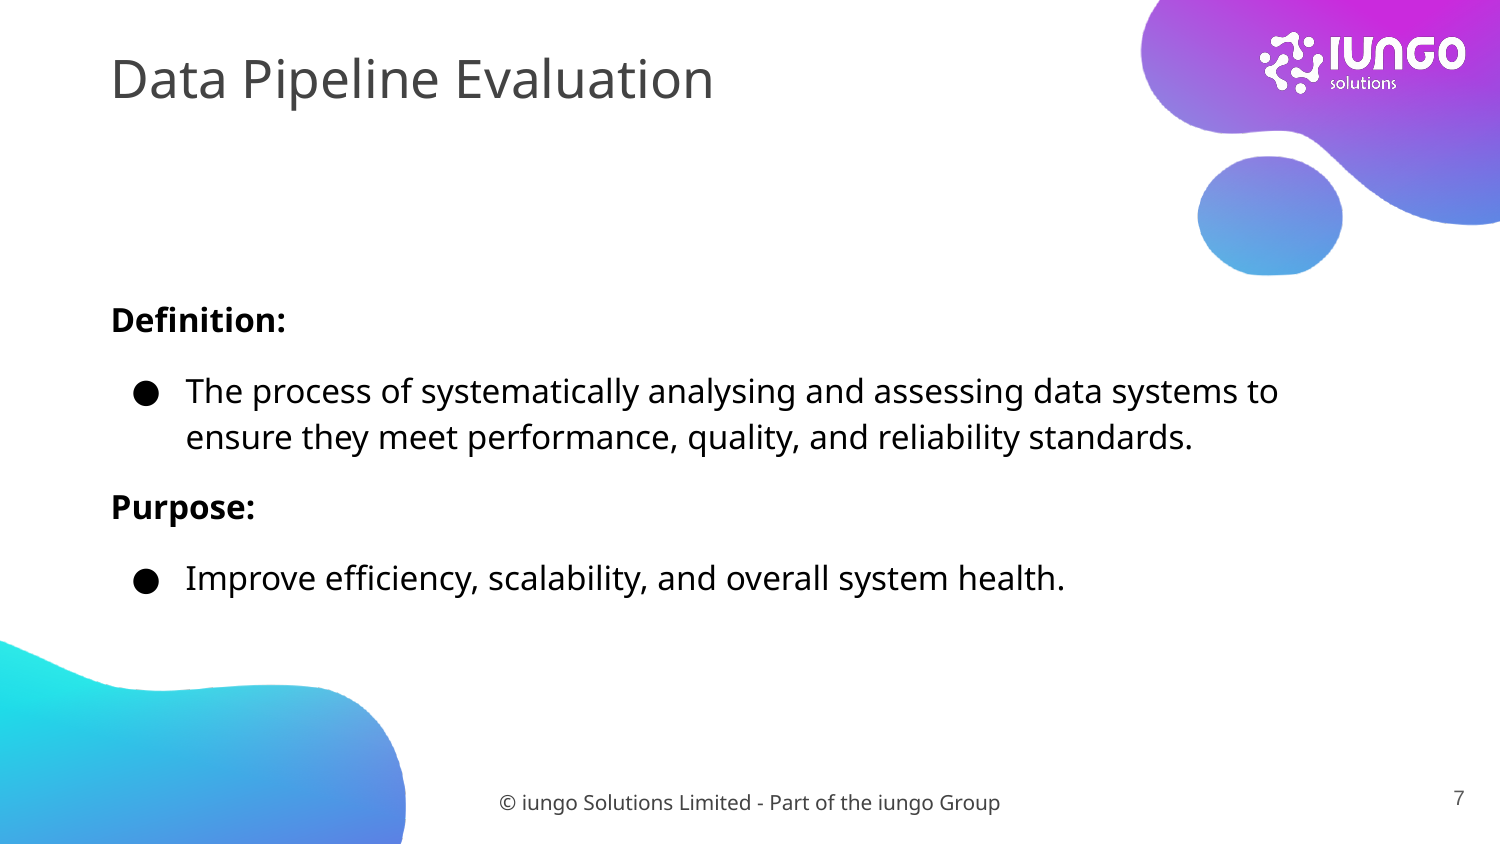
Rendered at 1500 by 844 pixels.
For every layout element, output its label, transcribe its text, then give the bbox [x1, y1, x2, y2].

list Definition: The process of systematically analysing and assessing data systems to ensure they meet performance, quality, and reliability standards. Purpose: Improve efficiency, scalability, and overall system health. [95, 278, 1390, 762]
picture [0, 0, 1500, 844]
title Data Pipeline Evaluation [95, 30, 1066, 125]
slide_number <number> [1389, 764, 1480, 830]
